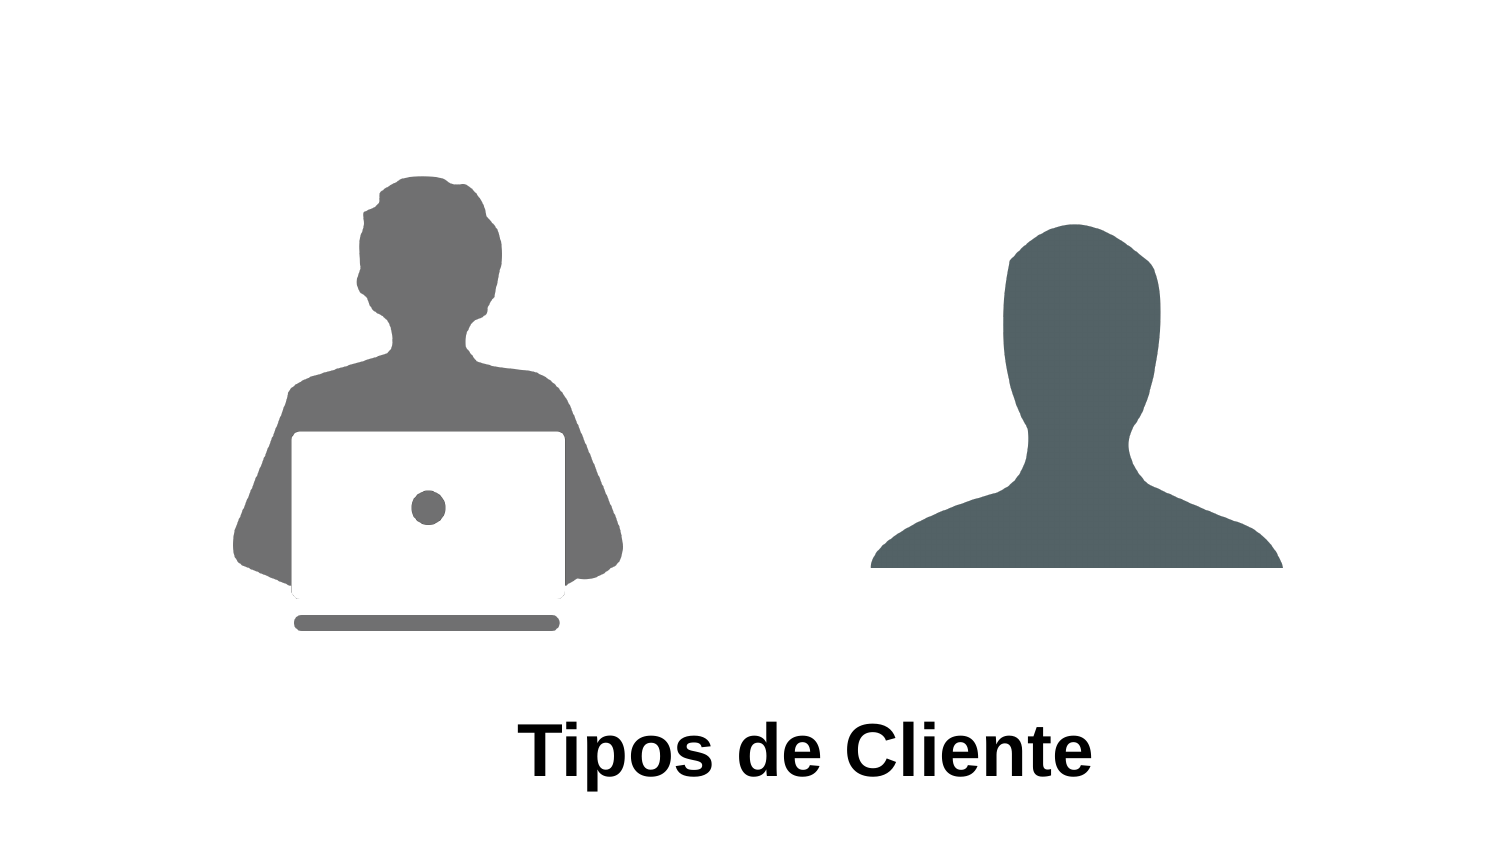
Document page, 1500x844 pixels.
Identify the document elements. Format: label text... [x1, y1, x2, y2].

picture [870, 154, 1283, 568]
picture [199, 137, 655, 707]
title Tipos de Cliente [130, 665, 1481, 807]
